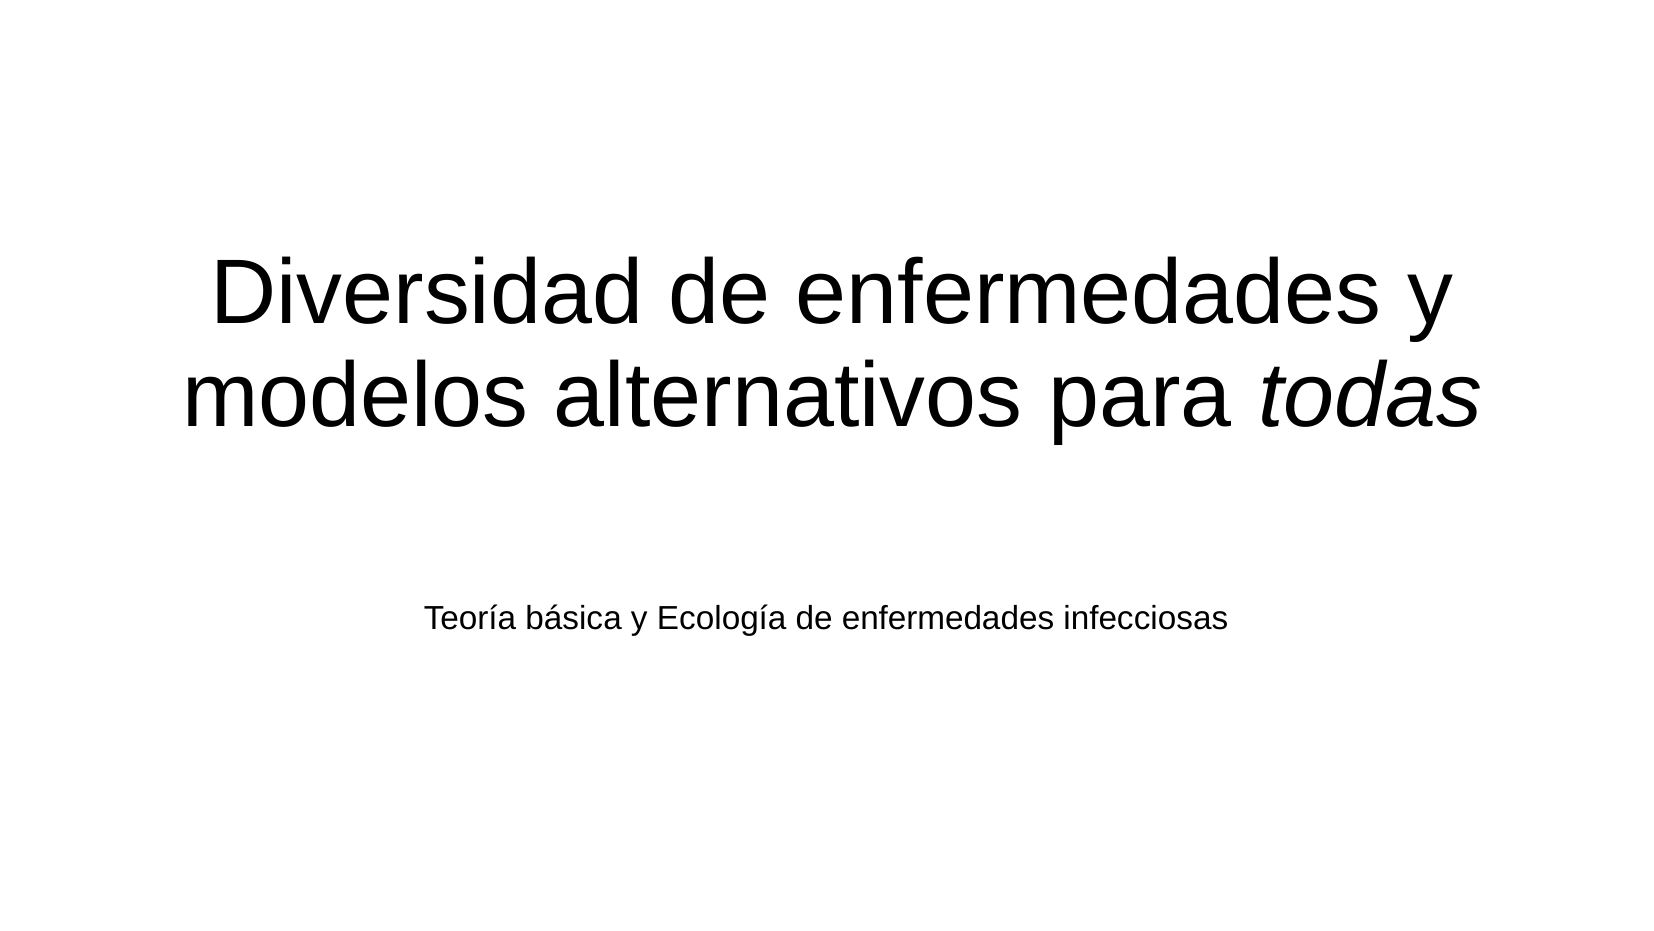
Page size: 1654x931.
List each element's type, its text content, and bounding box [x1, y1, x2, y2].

subtitle Teoría básica y Ecología de enfermedades infecciosas [82, 549, 1571, 687]
title Diversidad de enfermedades y modelos alternativos para todas [88, 240, 1577, 446]
